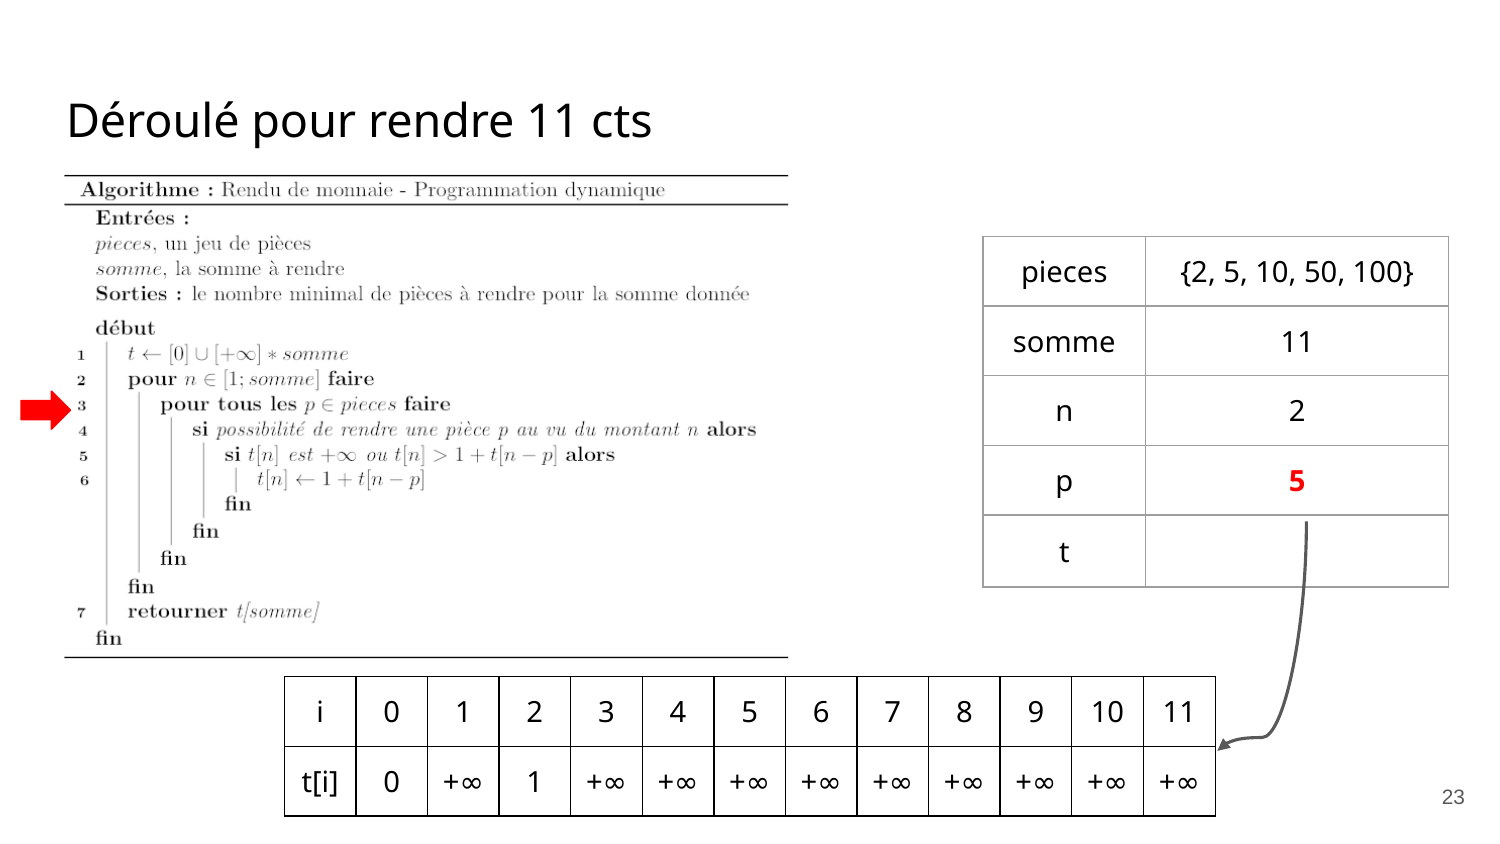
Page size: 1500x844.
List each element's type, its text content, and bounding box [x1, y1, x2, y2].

table_header i [285, 677, 355, 746]
table_cell n [984, 376, 1145, 445]
table_cell p [984, 446, 1145, 514]
table_cell +∞ [1072, 747, 1143, 815]
table_cell +∞ [428, 747, 498, 815]
table_cell somme [984, 307, 1145, 375]
table_cell +∞ [1144, 747, 1215, 815]
table_cell [1146, 516, 1448, 586]
table_header pieces [984, 237, 1145, 305]
table_header 3 [571, 677, 642, 746]
table_header 0 [357, 677, 427, 746]
table_header 11 [1144, 677, 1215, 746]
table_header 4 [643, 677, 713, 746]
table_header {2, 5, 10, 50, 100} [1146, 237, 1448, 305]
table_header 6 [786, 677, 856, 746]
table_cell t[i] [285, 747, 355, 815]
table_cell +∞ [643, 747, 713, 815]
table_cell t [984, 516, 1145, 586]
text_box [21, 391, 71, 430]
table_cell +∞ [929, 747, 999, 815]
table_header 10 [1072, 677, 1143, 746]
table_header 5 [715, 677, 785, 746]
table_cell +∞ [786, 747, 856, 815]
table_header 8 [929, 677, 999, 746]
table_cell 1 [500, 747, 570, 815]
table_header 9 [1001, 677, 1071, 746]
slide_number <numéro> [1389, 764, 1480, 830]
table_cell 11 [1146, 307, 1448, 375]
table_header 1 [428, 677, 498, 746]
table_cell +∞ [571, 747, 642, 815]
table_cell +∞ [1001, 747, 1071, 815]
picture [63, 173, 789, 660]
table_cell +∞ [715, 747, 785, 815]
title Déroulé pour rendre 11 cts [51, 72, 1449, 167]
table_cell 0 [357, 747, 427, 815]
table_cell 5 [1146, 446, 1448, 514]
table_header 2 [500, 677, 570, 746]
table_header 7 [858, 677, 928, 746]
table_cell +∞ [858, 747, 928, 815]
table_cell 2 [1146, 376, 1448, 445]
